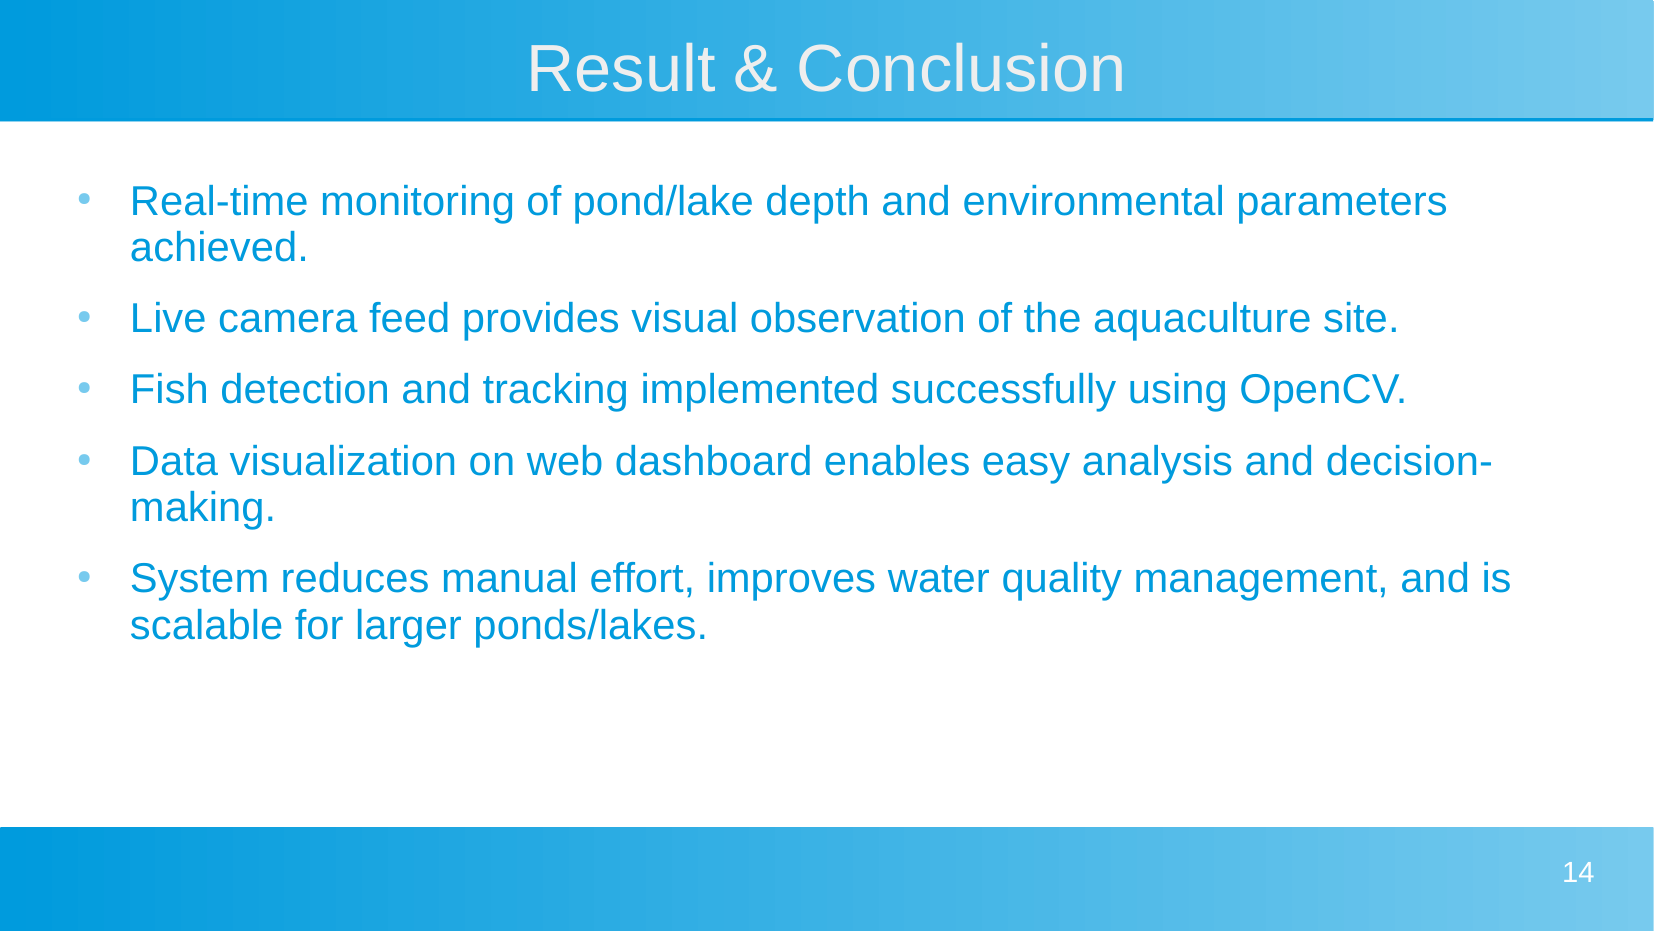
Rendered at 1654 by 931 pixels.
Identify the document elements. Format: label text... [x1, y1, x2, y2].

title Result & Conclusion [59, 29, 1595, 108]
list Real-time monitoring of pond/lake depth and environmental parameters achieved. Live camera feed provides visual observation of the aquaculture site. Fish detection and tracking implemented successfully using OpenCV. Data visualization on web dashboard enables easy analysis and decision-making. System reduces manual effort, improves water quality management, and is scalable for larger ponds/lakes. [59, 177, 1595, 768]
